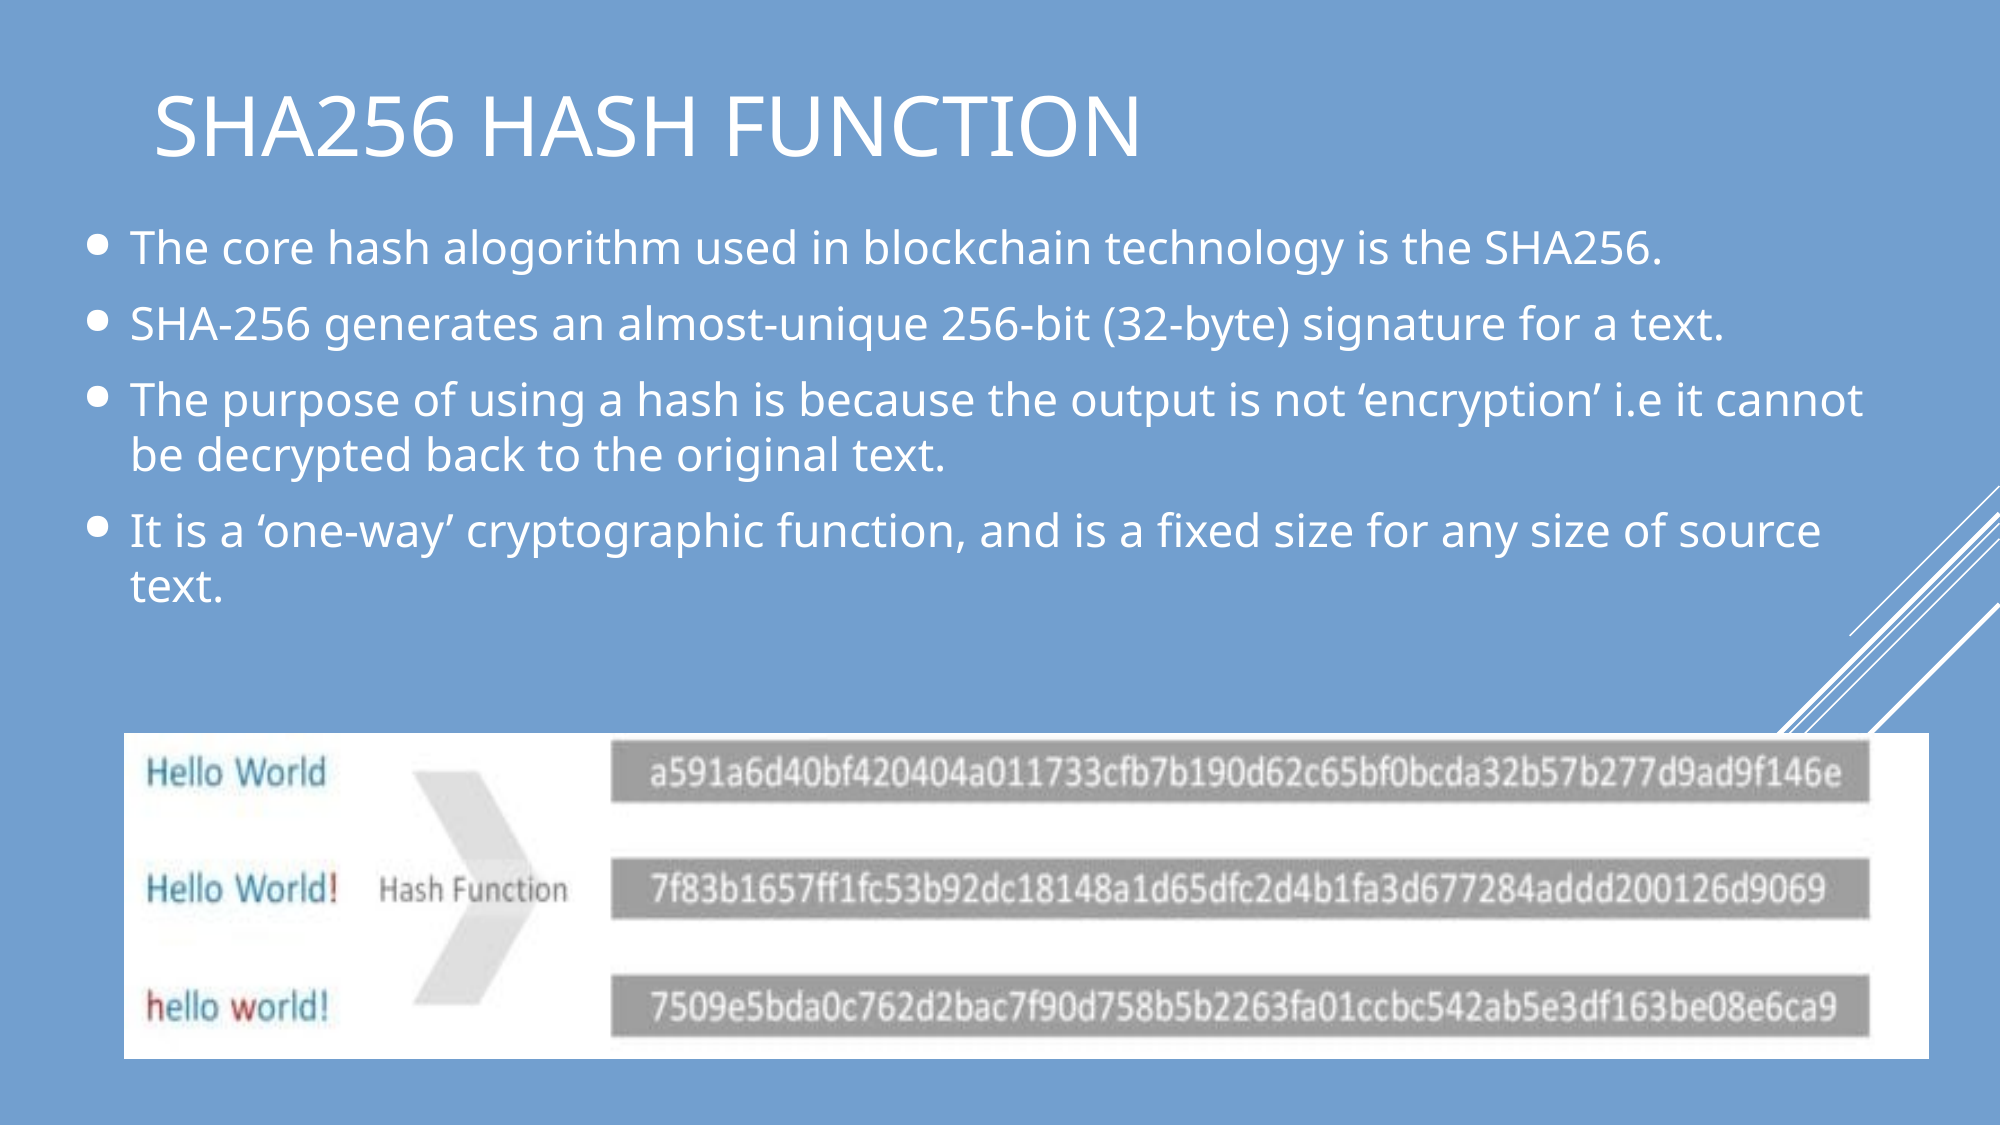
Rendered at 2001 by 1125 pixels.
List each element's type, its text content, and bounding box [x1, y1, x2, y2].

text_box The core hash alogorithm used in blockchain technology is the SHA256. SHA-256 generates an almost-unique 256-bit (32-byte) signature for a text. The purpose of using a hash is because the output is not ‘encryption’ i.e it cannot be decrypted back to the original text. It is a ‘one-way’ cryptographic function, and is a fixed size for any size of source text. [68, 103, 1890, 804]
picture [124, 733, 1929, 1060]
text_box Sha256 hash function [139, 0, 1878, 103]
